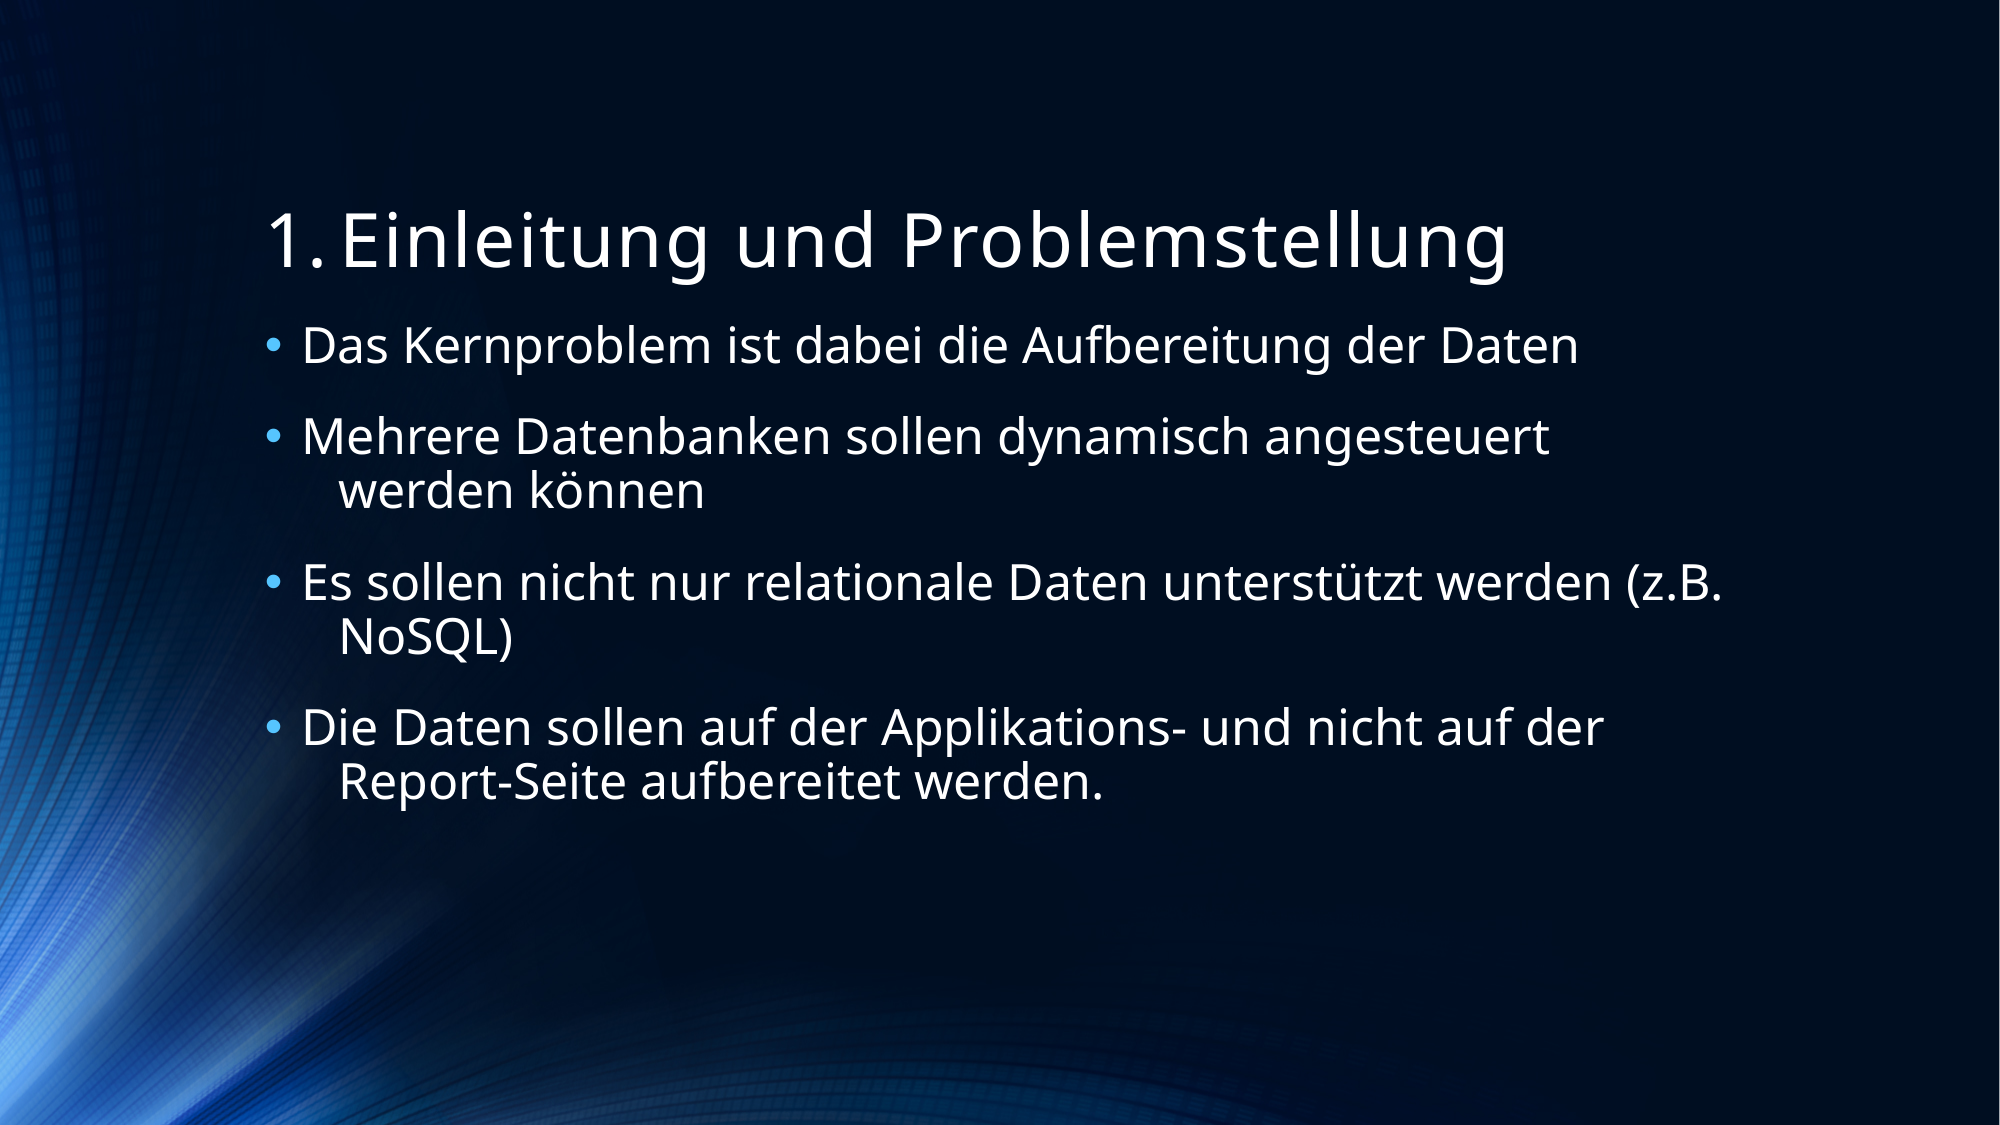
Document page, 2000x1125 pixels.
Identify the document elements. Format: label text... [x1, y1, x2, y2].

title Einleitung und Problemstellung [249, 62, 1750, 288]
list Das Kernproblem ist dabei die Aufbereitung der Daten Mehrere Datenbanken sollen dynamisch angesteuert werden können Es sollen nicht nur relationale Daten unterstützt werden (z.B. NoSQL) Die Daten sollen auf der Applikations- und nicht auf der Report-Seite aufbereitet werden. [249, 312, 1749, 988]
